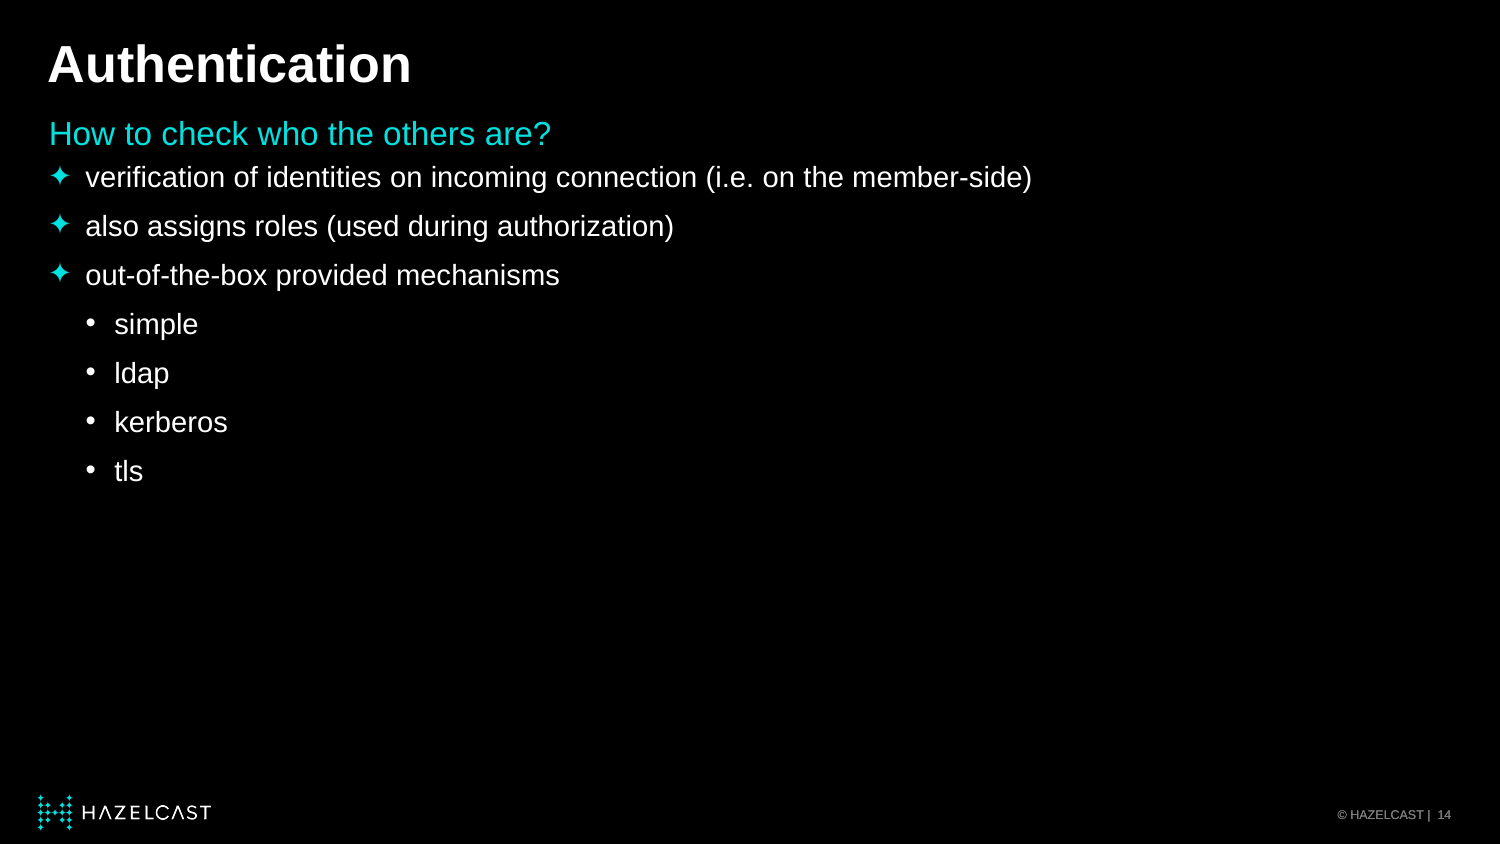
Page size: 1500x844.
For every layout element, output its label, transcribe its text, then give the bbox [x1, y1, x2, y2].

list How to check who the others are? [38, 90, 1464, 139]
picture [37, 794, 211, 831]
title Authentication [37, 37, 1463, 99]
list verification of identities on incoming connection (i.e. on the member-side) also assigns roles (used during authorization) out-of-the-box provided mechanisms simple ldap kerberos tls [37, 138, 1463, 794]
